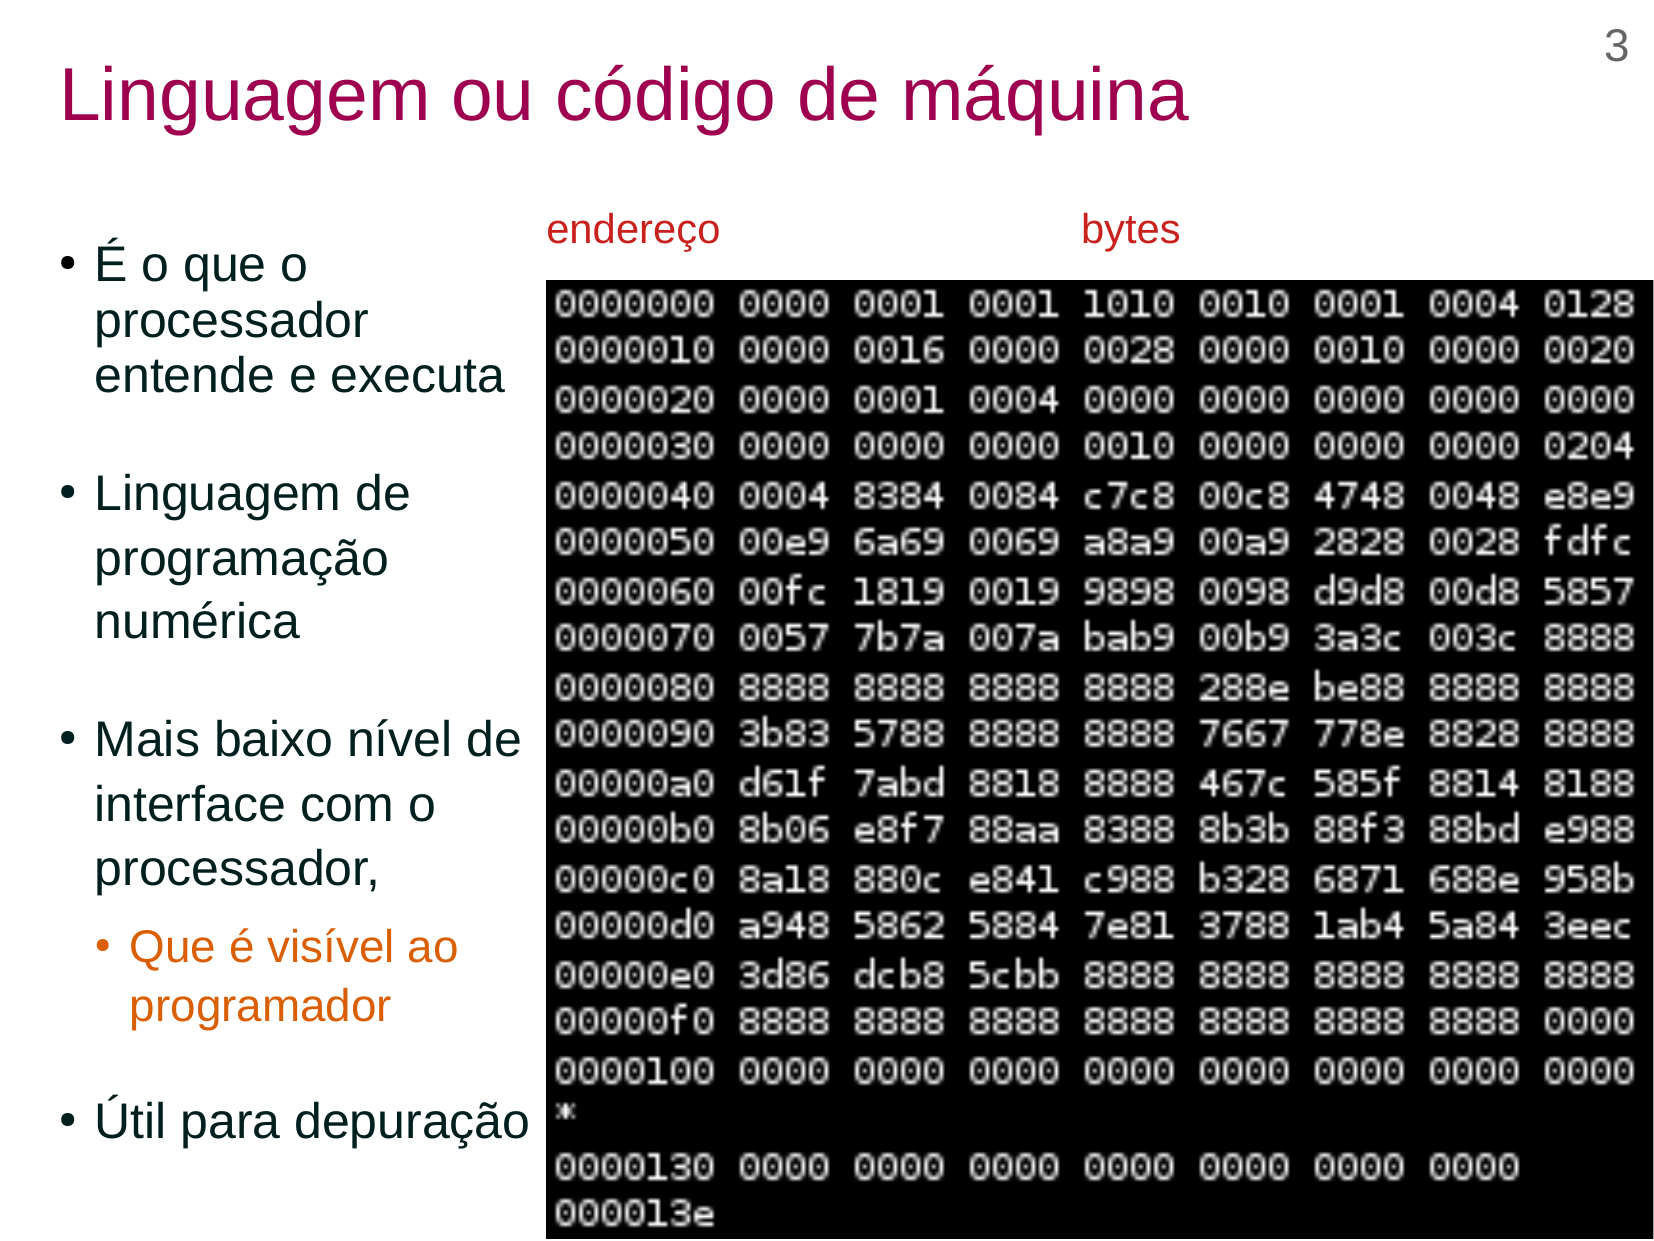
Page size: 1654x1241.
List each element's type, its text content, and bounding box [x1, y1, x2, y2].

picture [546, 280, 1654, 1239]
list É o que o processador entende e executa Linguagem de programação numérica Mais baixo nível de interface com o processador, Que é visível ao programador Útil para depuração [59, 236, 532, 1211]
text_box bytes [1066, 191, 1196, 261]
text_box endereço [531, 191, 736, 261]
title Linguagem ou código de máquina [59, 29, 1595, 148]
